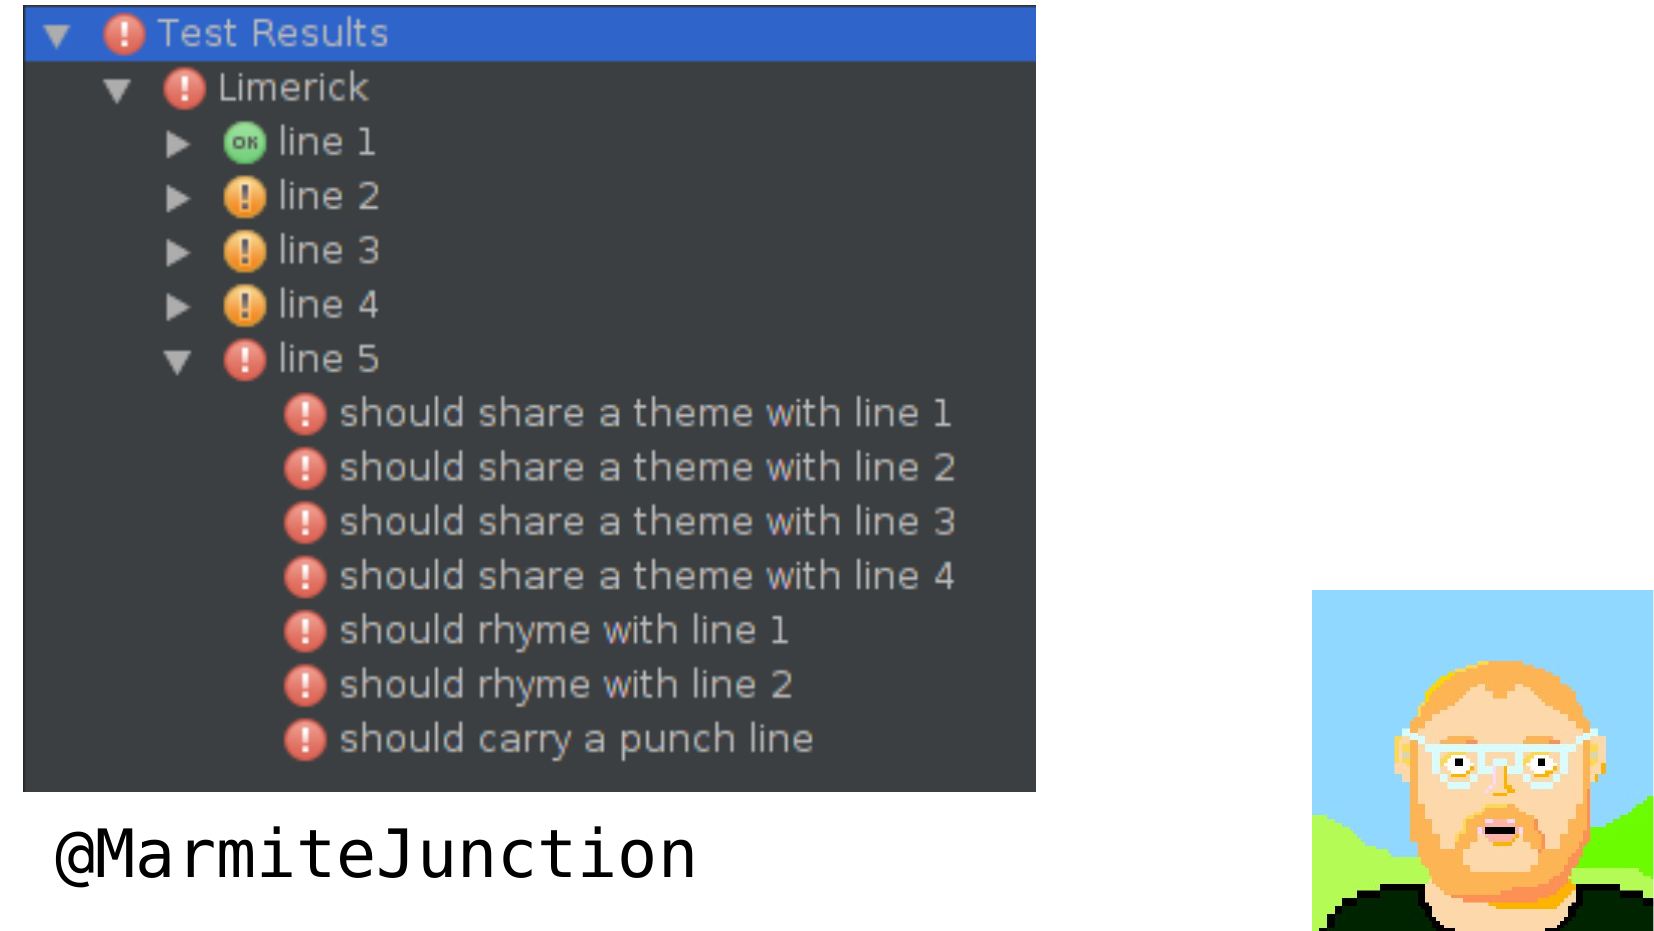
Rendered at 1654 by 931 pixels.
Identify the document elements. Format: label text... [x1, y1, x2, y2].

picture [1312, 590, 1654, 931]
picture [23, 5, 1036, 792]
text_box @MarmiteJunction [40, 808, 715, 901]
